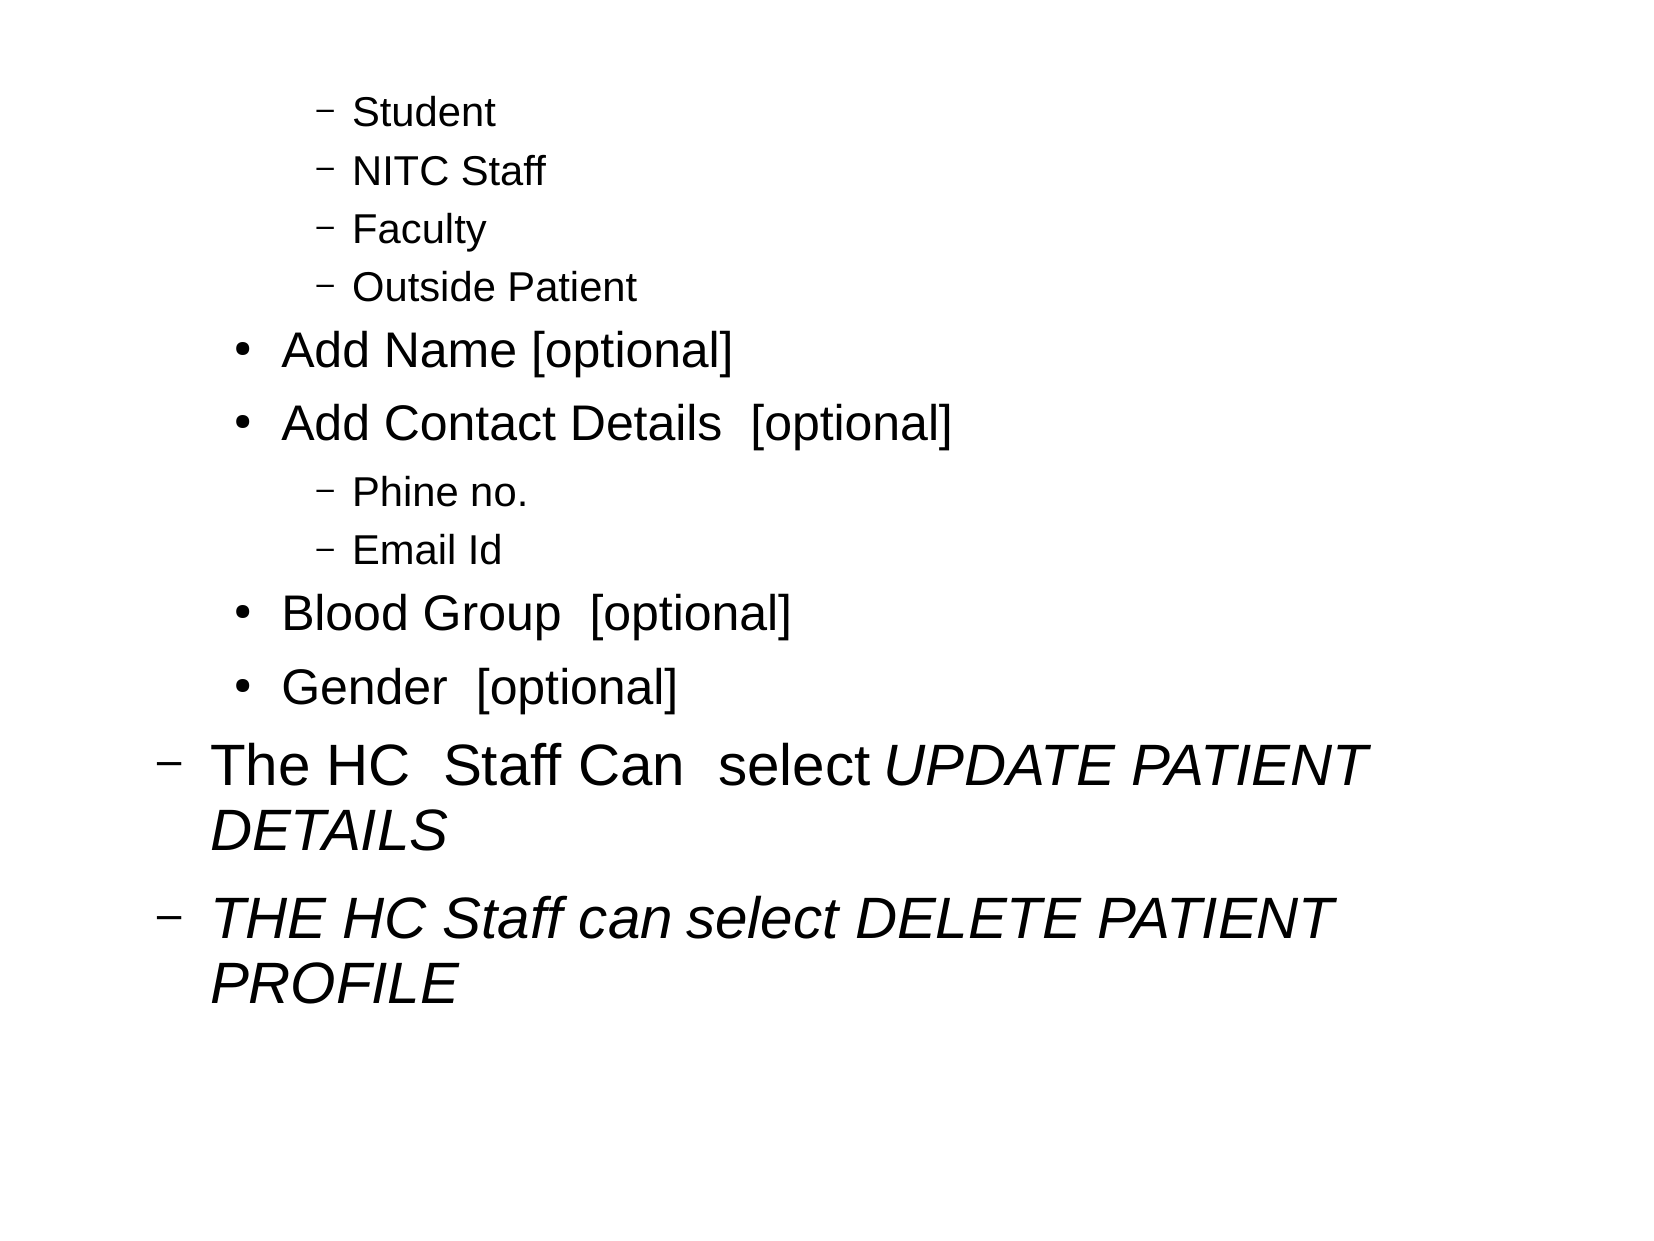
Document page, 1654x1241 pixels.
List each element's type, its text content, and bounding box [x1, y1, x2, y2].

list Student NITC Staff Faculty Outside Patient Add Name [optional] Add Contact Details [optional] Phine no. Email Id Blood Group [optional] Gender [optional] The HC Staff Can select UPDATE PATIENT DETAILS THE HC Staff can select DELETE PATIENT PROFILE [68, 88, 1524, 1040]
